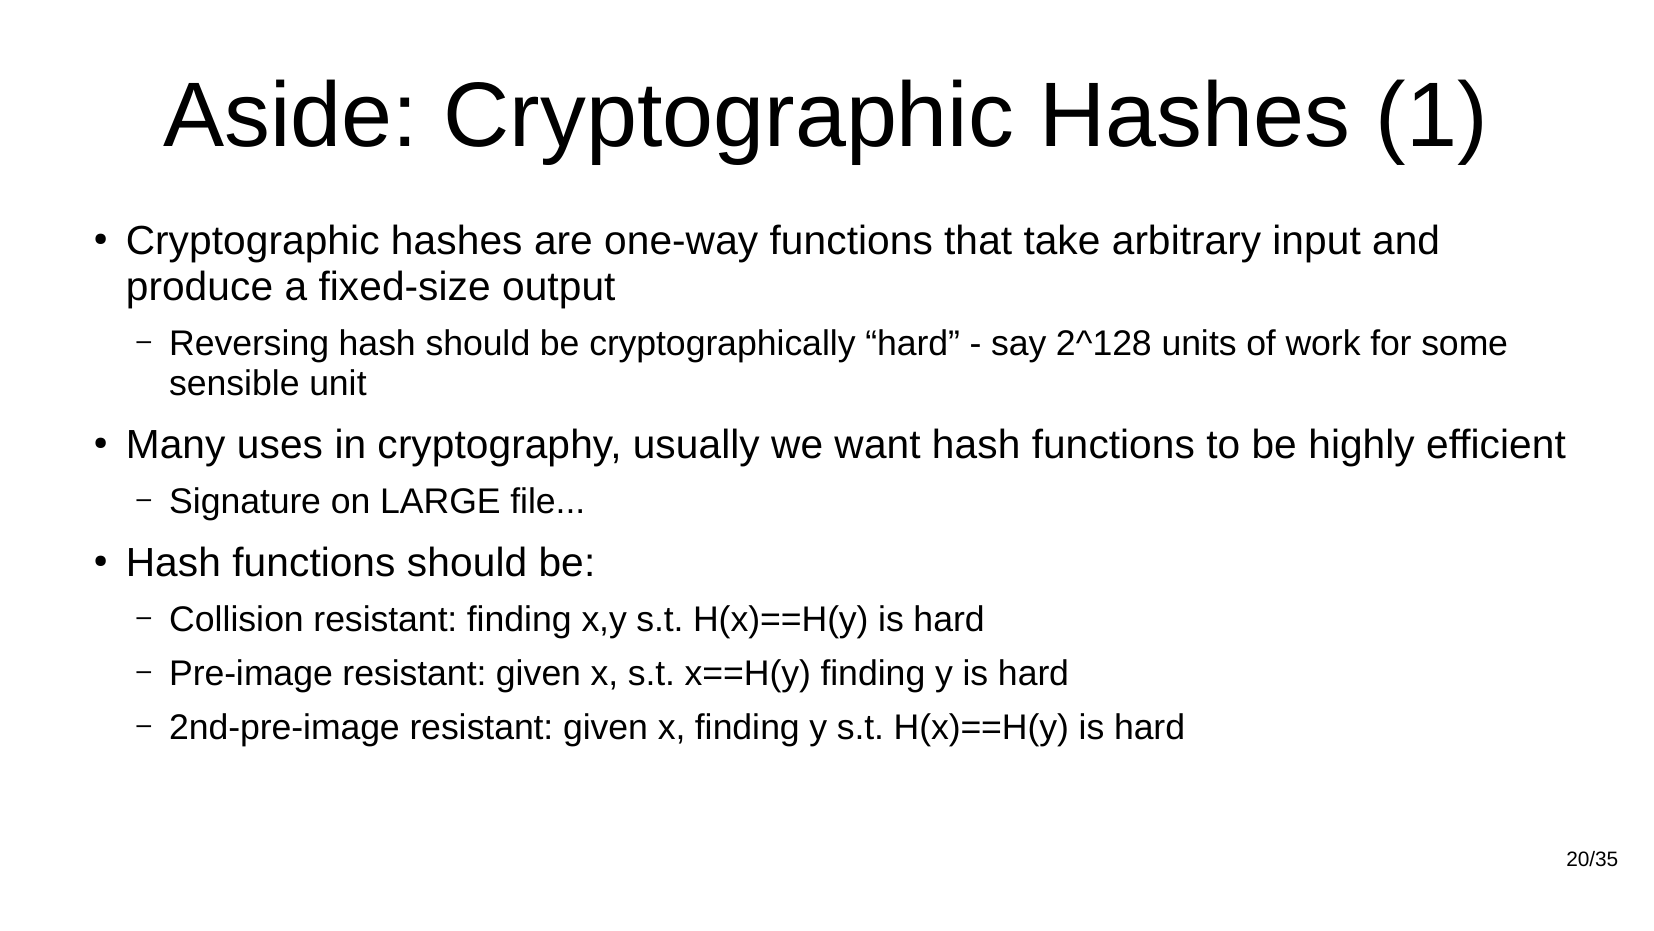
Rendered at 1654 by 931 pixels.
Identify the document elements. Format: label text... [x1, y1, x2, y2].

title Aside: Cryptographic Hashes (1) [82, 37, 1571, 193]
list Cryptographic hashes are one-way functions that take arbitrary input and produce a fixed-size output Reversing hash should be cryptographically “hard” - say 2^128 units of work for some sensible unit Many uses in cryptography, usually we want hash functions to be highly efficient Signature on LARGE file... Hash functions should be: Collision resistant: finding x,y s.t. H(x)==H(y) is hard Pre-image resistant: given x, s.t. x==H(y) finding y is hard 2nd-pre-image resistant: given x, finding y s.t. H(x)==H(y) is hard [82, 217, 1571, 758]
